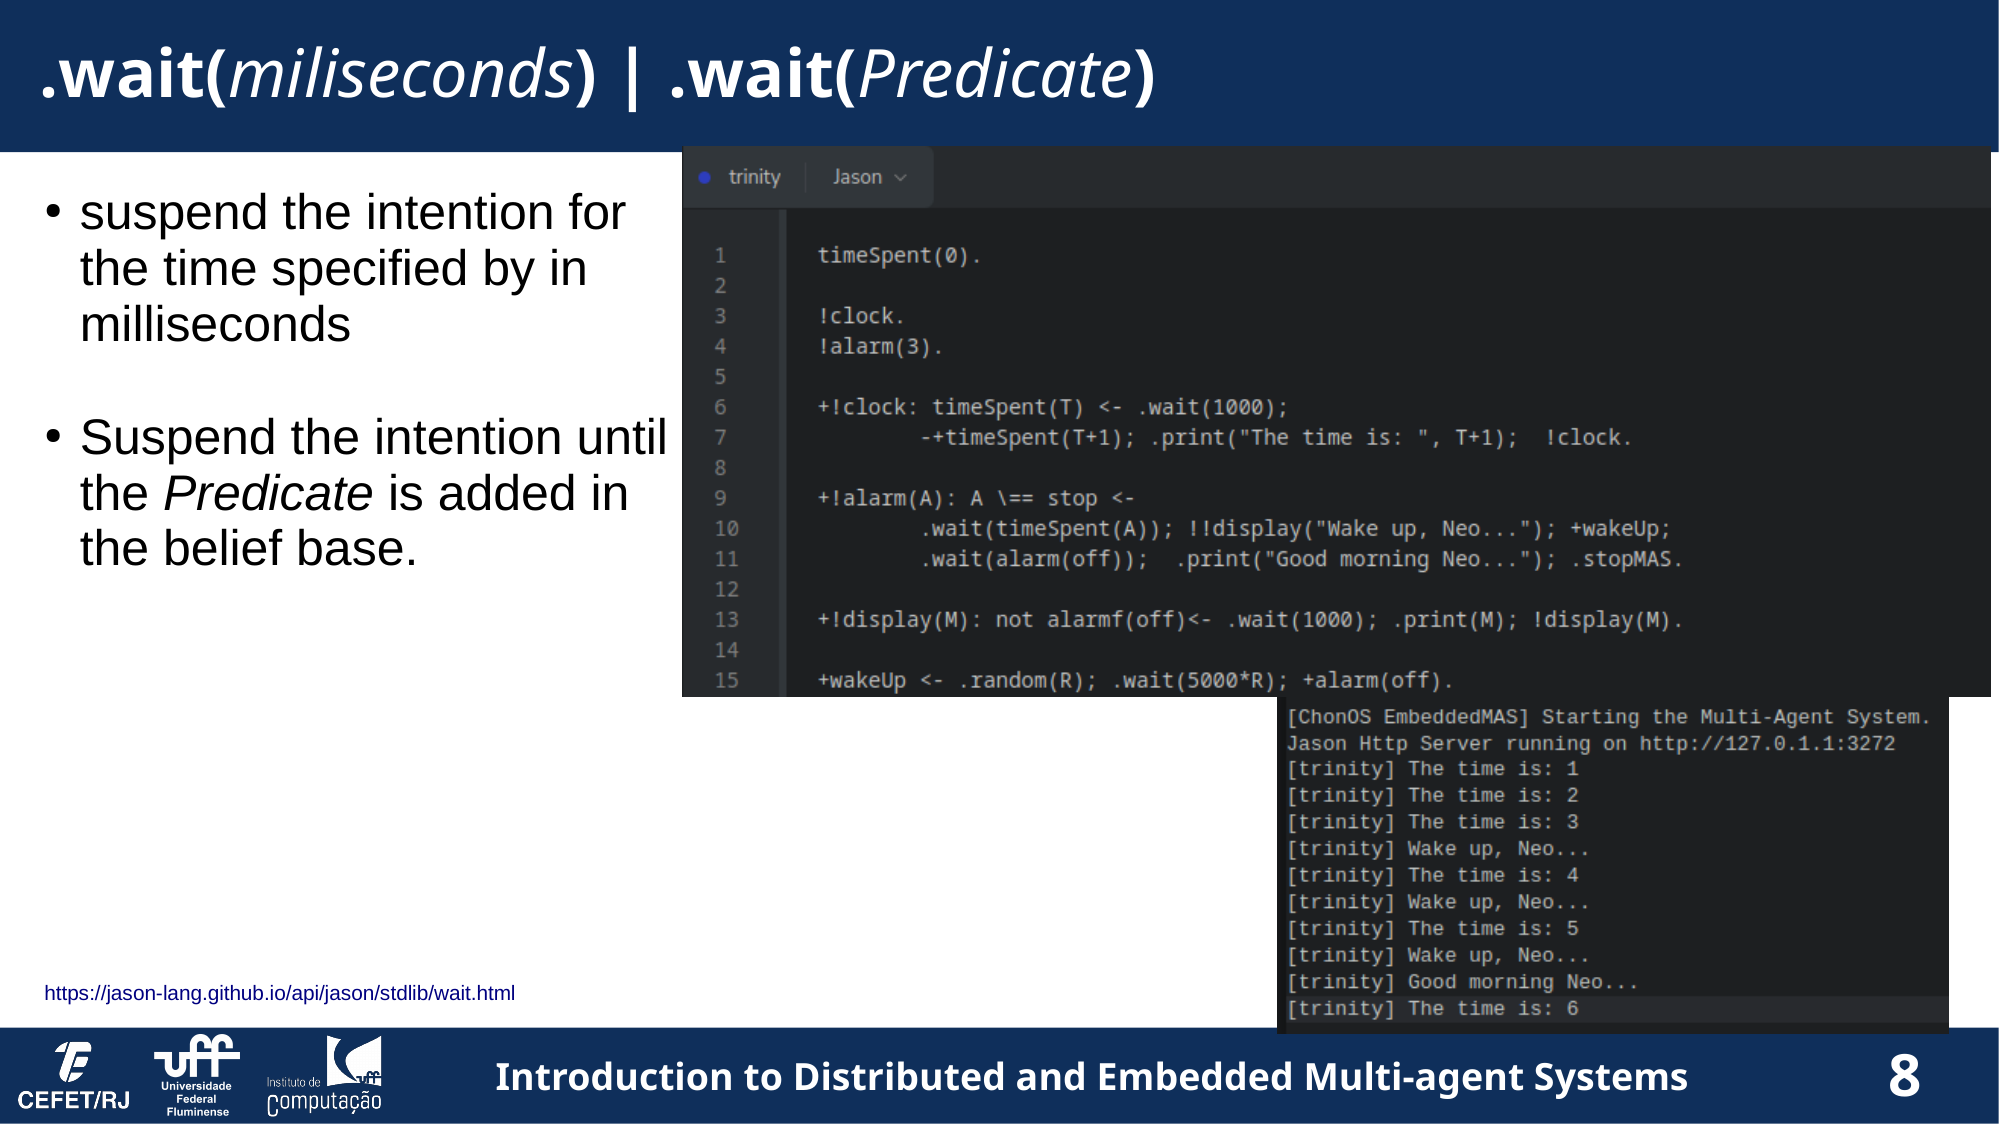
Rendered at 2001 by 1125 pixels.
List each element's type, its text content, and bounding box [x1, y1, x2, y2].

text_box .wait(miliseconds) | .wait(Predicate) [25, 23, 1999, 119]
picture [18, 1021, 129, 1125]
picture [153, 1033, 241, 1121]
picture [682, 146, 1991, 1034]
text_box https://jason-lang.github.io/api/jason/stdlib/wait.html [29, 974, 919, 1026]
picture [265, 1033, 383, 1117]
text_box suspend the intention for the time specified by in milliseconds Suspend the intention until the Predicate is added in the belief base. [29, 177, 682, 584]
